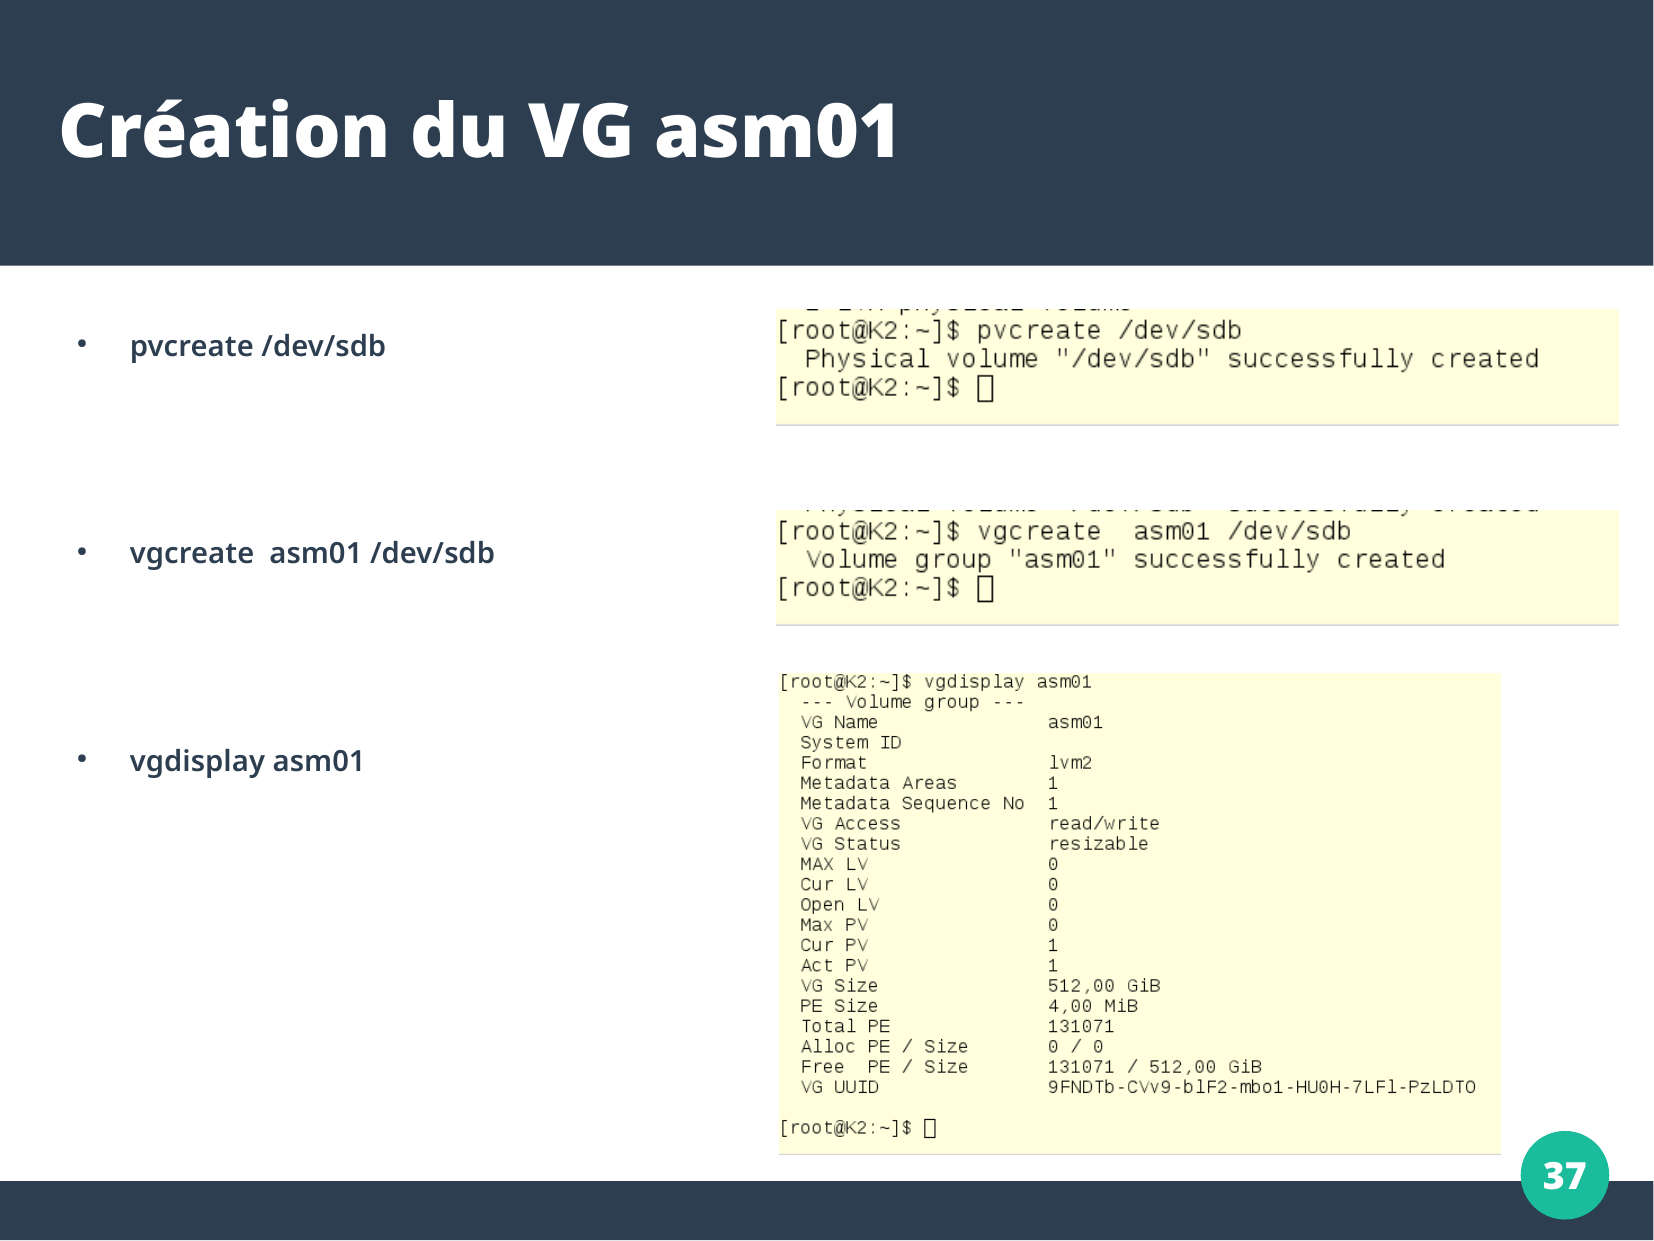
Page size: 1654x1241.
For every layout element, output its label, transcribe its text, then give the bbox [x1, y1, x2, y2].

picture [779, 673, 1501, 1155]
text_box [59, 324, 1595, 1152]
picture [776, 510, 1619, 626]
title Création du VG asm01 [59, 49, 1595, 207]
picture [776, 309, 1619, 426]
